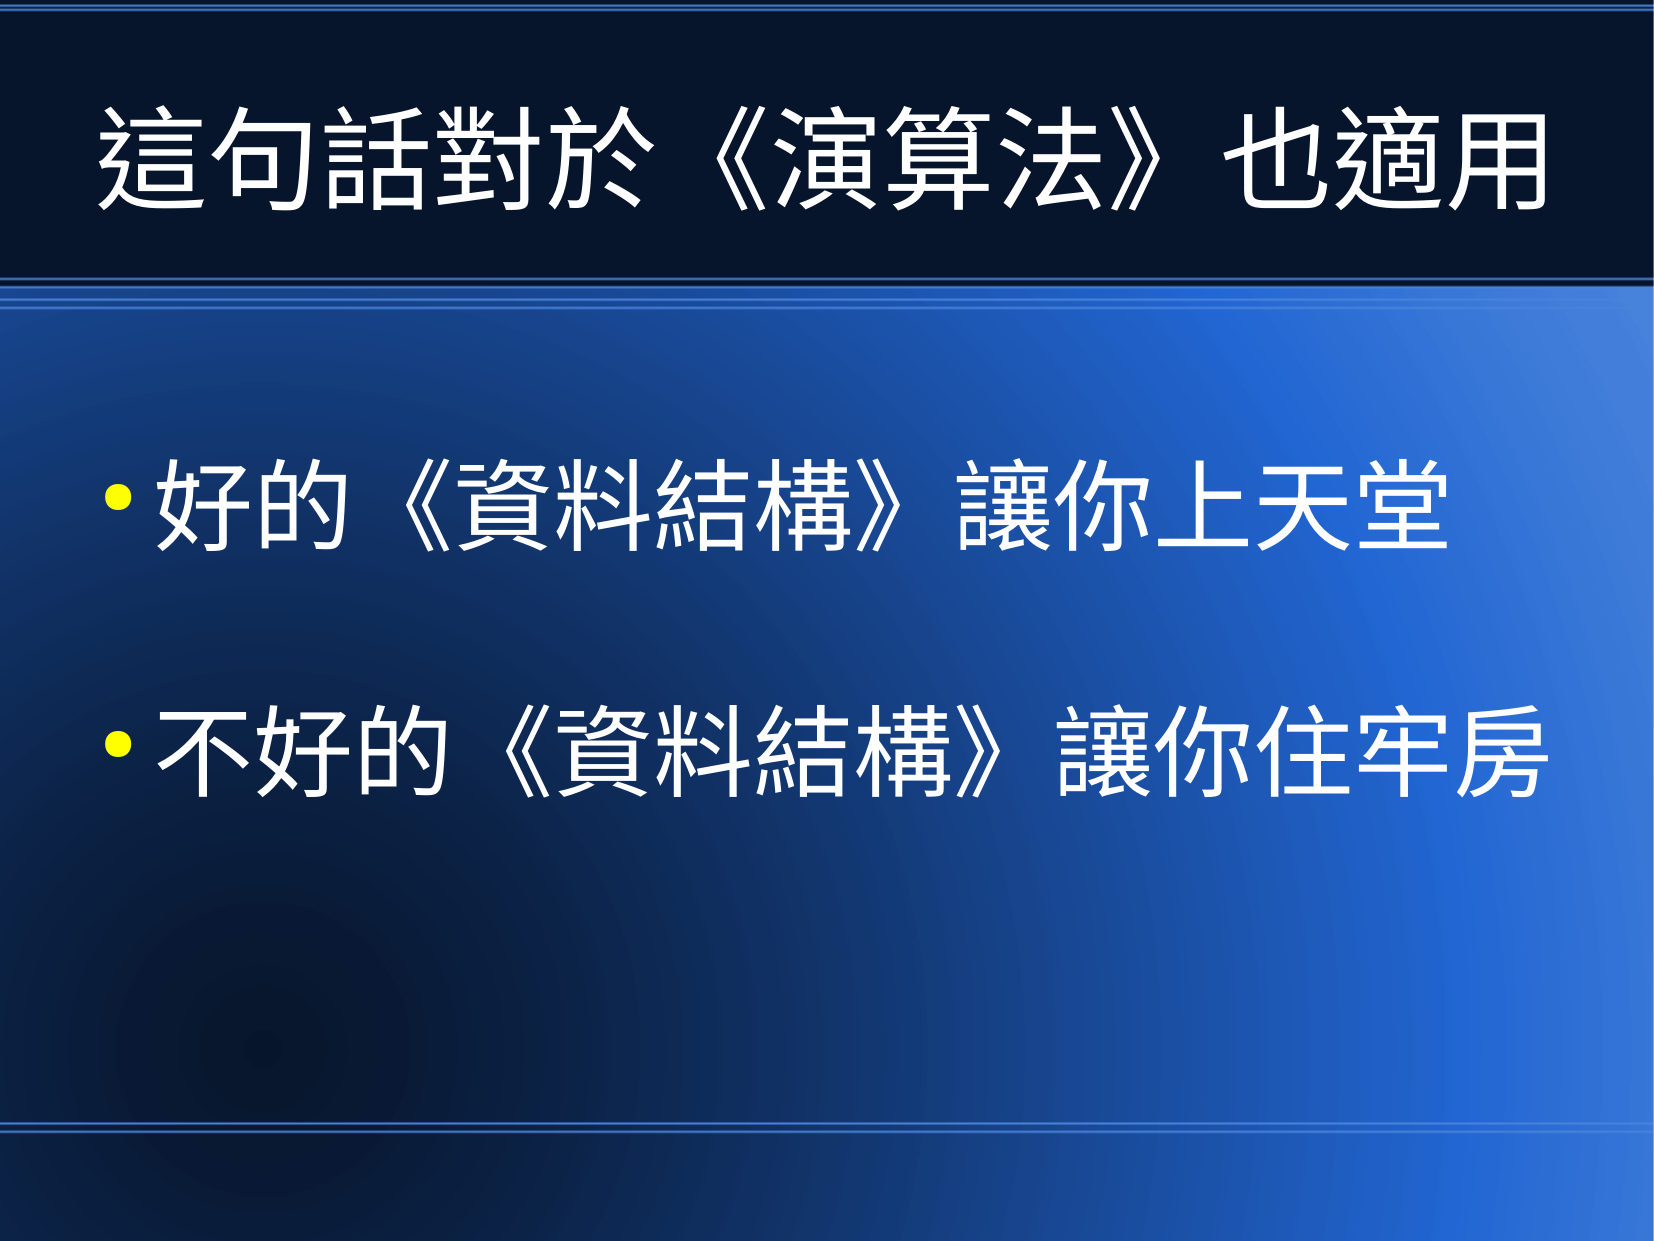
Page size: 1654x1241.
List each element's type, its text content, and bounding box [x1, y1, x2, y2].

title 這句話對於《演算法》也適用 [82, 49, 1571, 257]
list 好的《資料結構》讓你上天堂 不好的《資料結構》讓你住牢房 [82, 355, 1571, 1241]
picture [0, 0, 1654, 1241]
